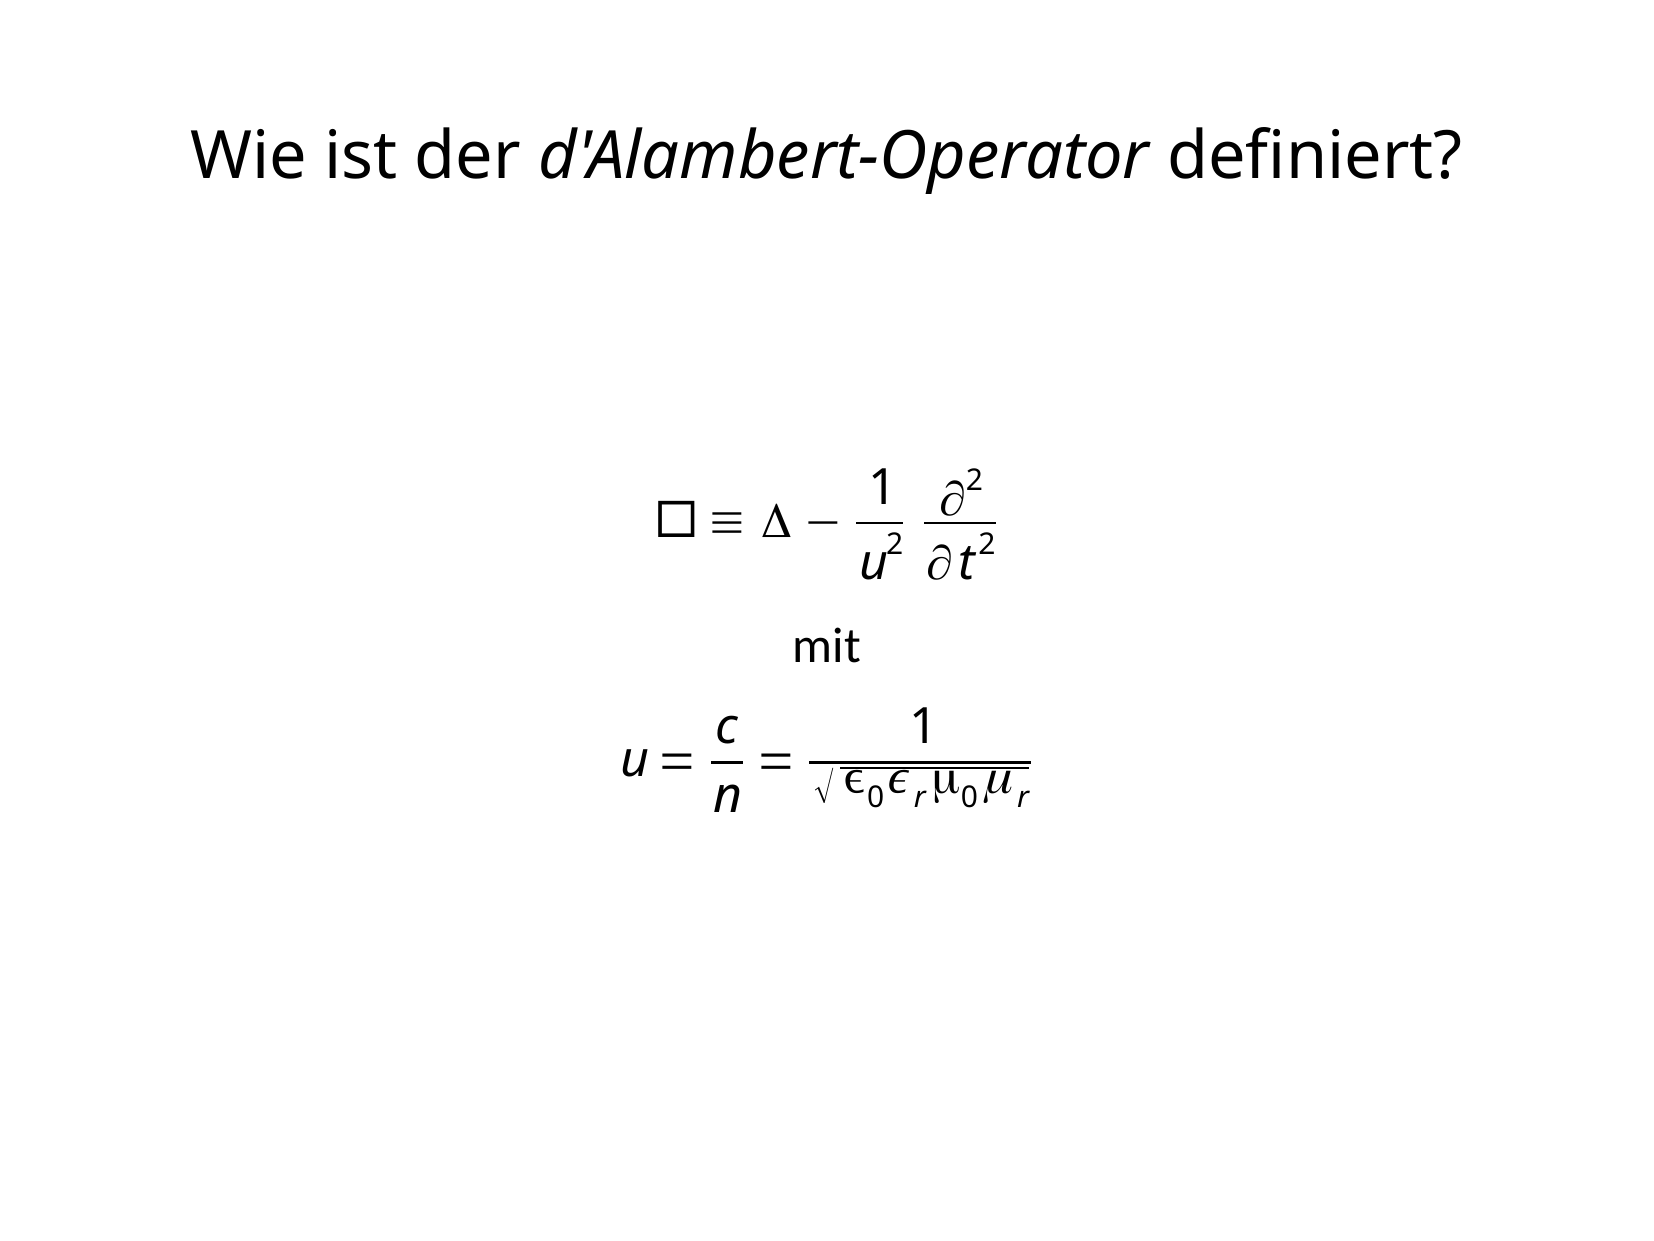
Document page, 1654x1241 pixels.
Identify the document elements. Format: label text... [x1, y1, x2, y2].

chart [648, 457, 1005, 594]
chart [613, 697, 1040, 827]
title Wie ist der d'Alambert-Operator definiert? [82, 49, 1571, 257]
subtitle mit [82, 290, 1571, 1010]
